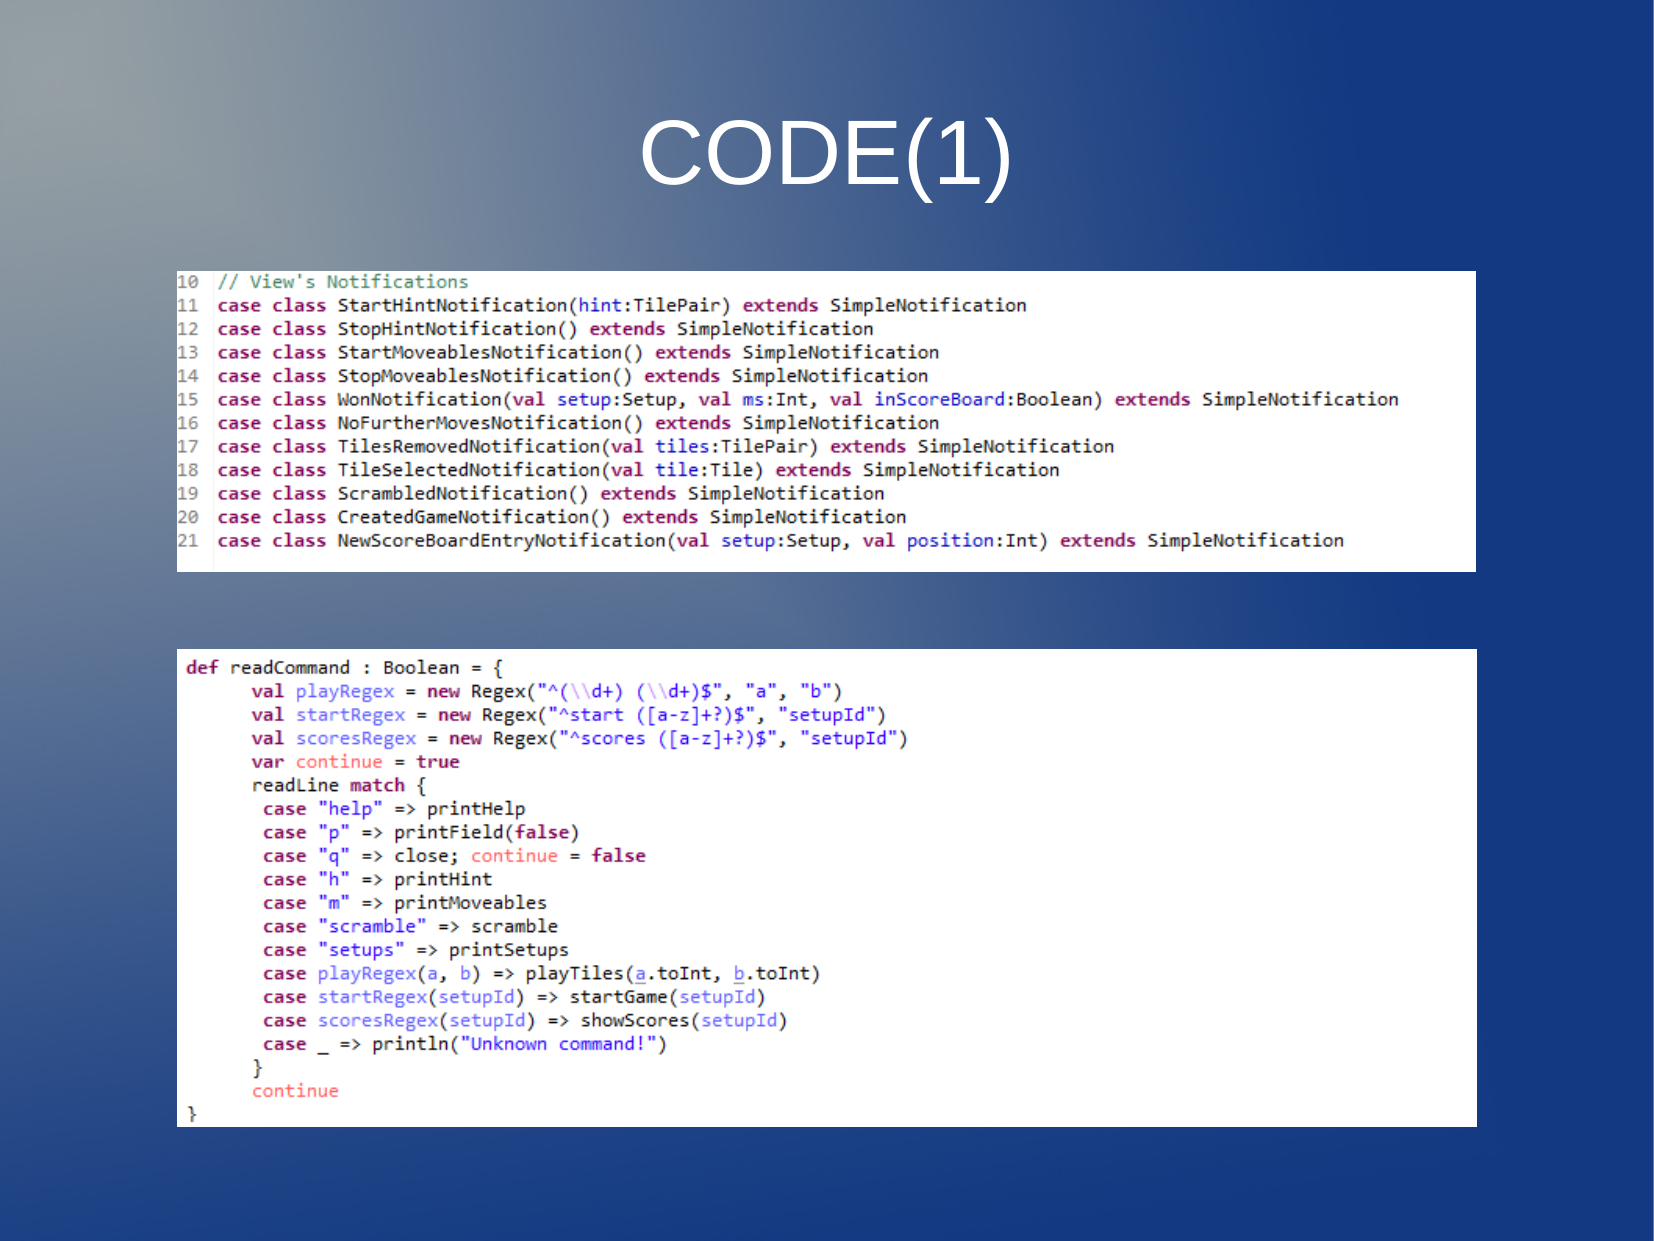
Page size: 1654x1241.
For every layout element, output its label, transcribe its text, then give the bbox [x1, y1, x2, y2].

picture [0, 0, 1654, 1241]
title CODE(1) [82, 49, 1571, 257]
